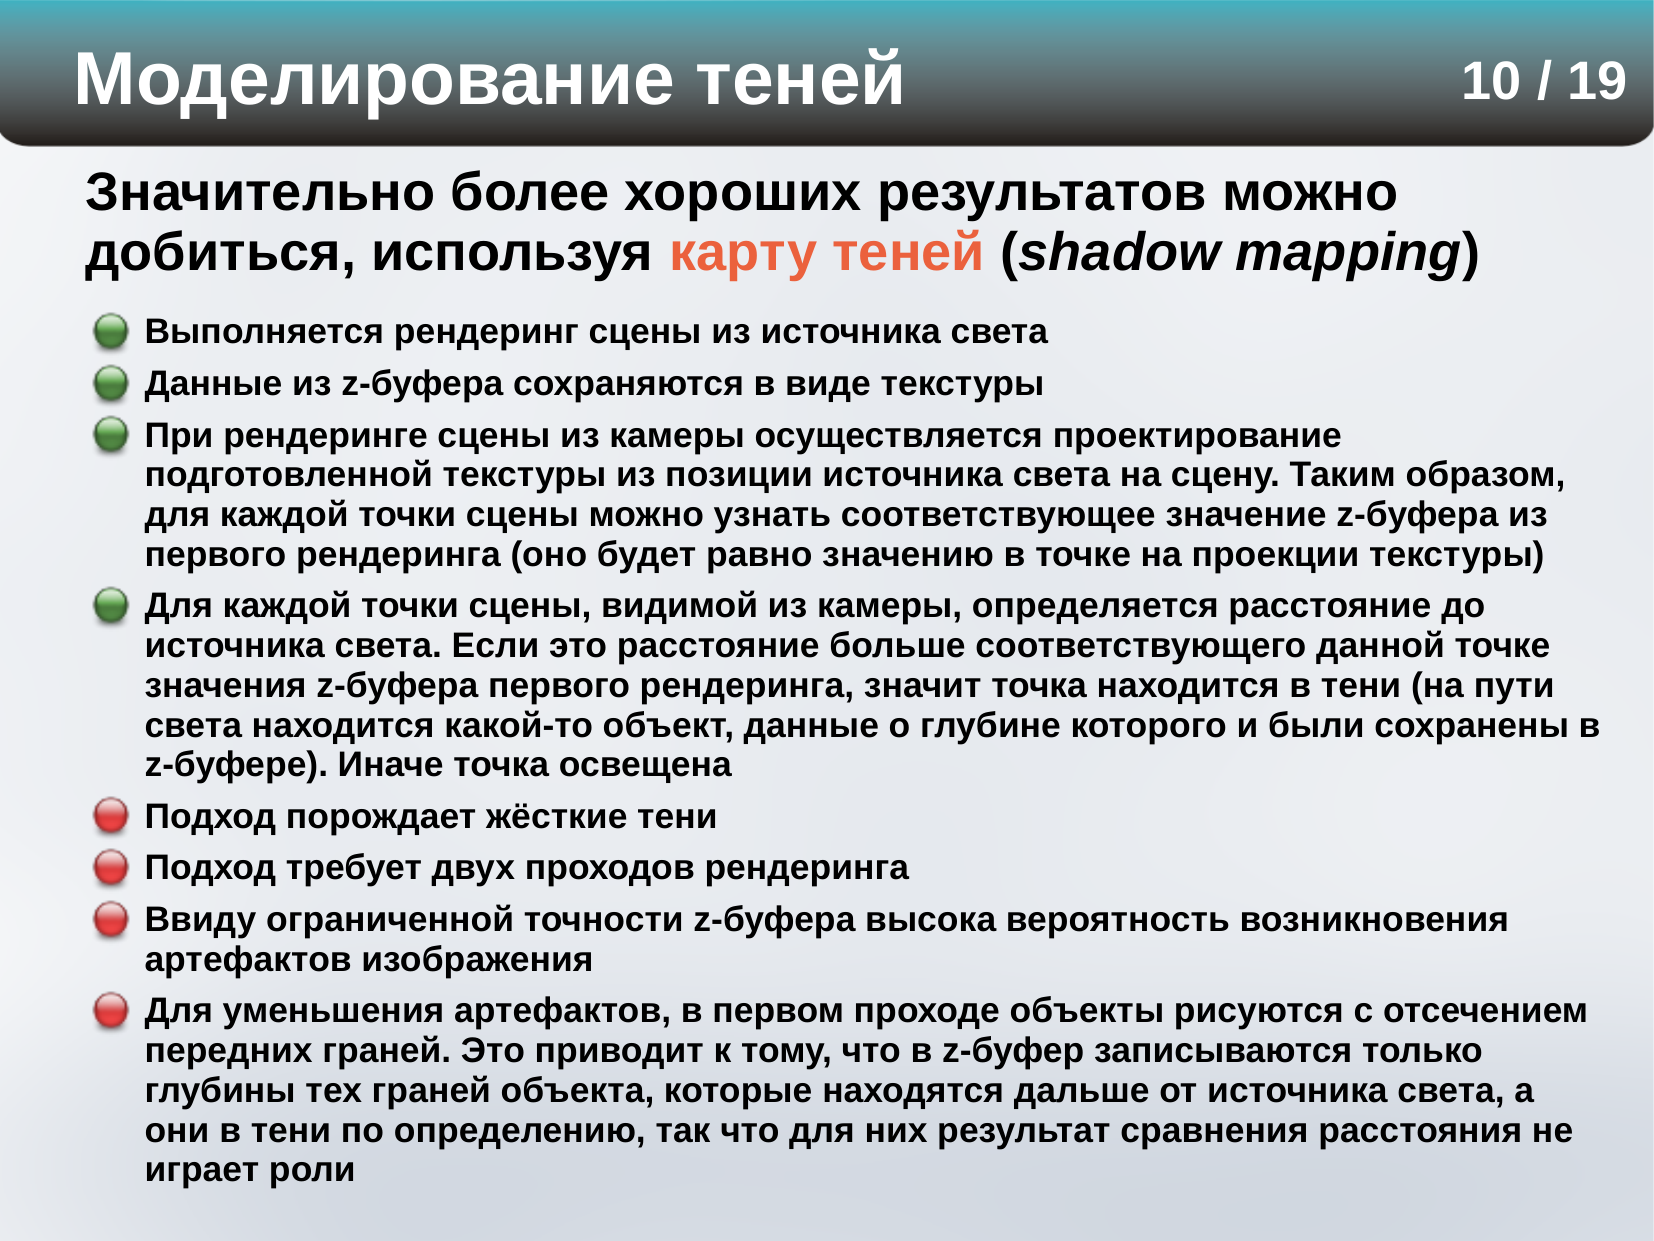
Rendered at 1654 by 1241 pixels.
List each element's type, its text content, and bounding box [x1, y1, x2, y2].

text_box Значительно более хороших результатов можно добиться, используя карту теней (shadow mapping) Выполняется рендеринг сцены из источника света Данные из z-буфера сохраняются в виде текстуры При рендеринге сцены из камеры осуществляется проектирование подготовленной текстуры из позиции источника света на сцену. Таким образом, для каждой точки сцены можно узнать соответствующее значение z-буфера из первого рендеринга (оно будет равно значению в точке на проекции текстуры) Для каждой точки сцены, видимой из камеры, определяется расстояние до источника света. Если это расстояние больше соответствующего данной точке значения z-буфера первого рендеринга, значит точка находится в тени (на пути света находится какой-то объект, данные о глубине которого и были сохранены в z-буфере). Иначе точка освещена Подход порождает жёсткие тени Подход требует двух проходов рендеринга Ввиду ограниченной точности z-буфера высока вероятность возникновения артефактов изображения Для уменьшения артефактов, в первом проходе объекты рисуются с отсечением передних граней. Это приводит к тому, что в z-буфер записываются только глубины тех граней объекта, которые находятся дальше от источника света, а они в тени по определению, так что для них результат сравнения расстояния не играет роли [70, 153, 1625, 1197]
picture [0, 0, 1654, 1241]
text_box Моделирование теней [59, 29, 1300, 129]
text_box <номер> / 19 [1446, 42, 1654, 179]
